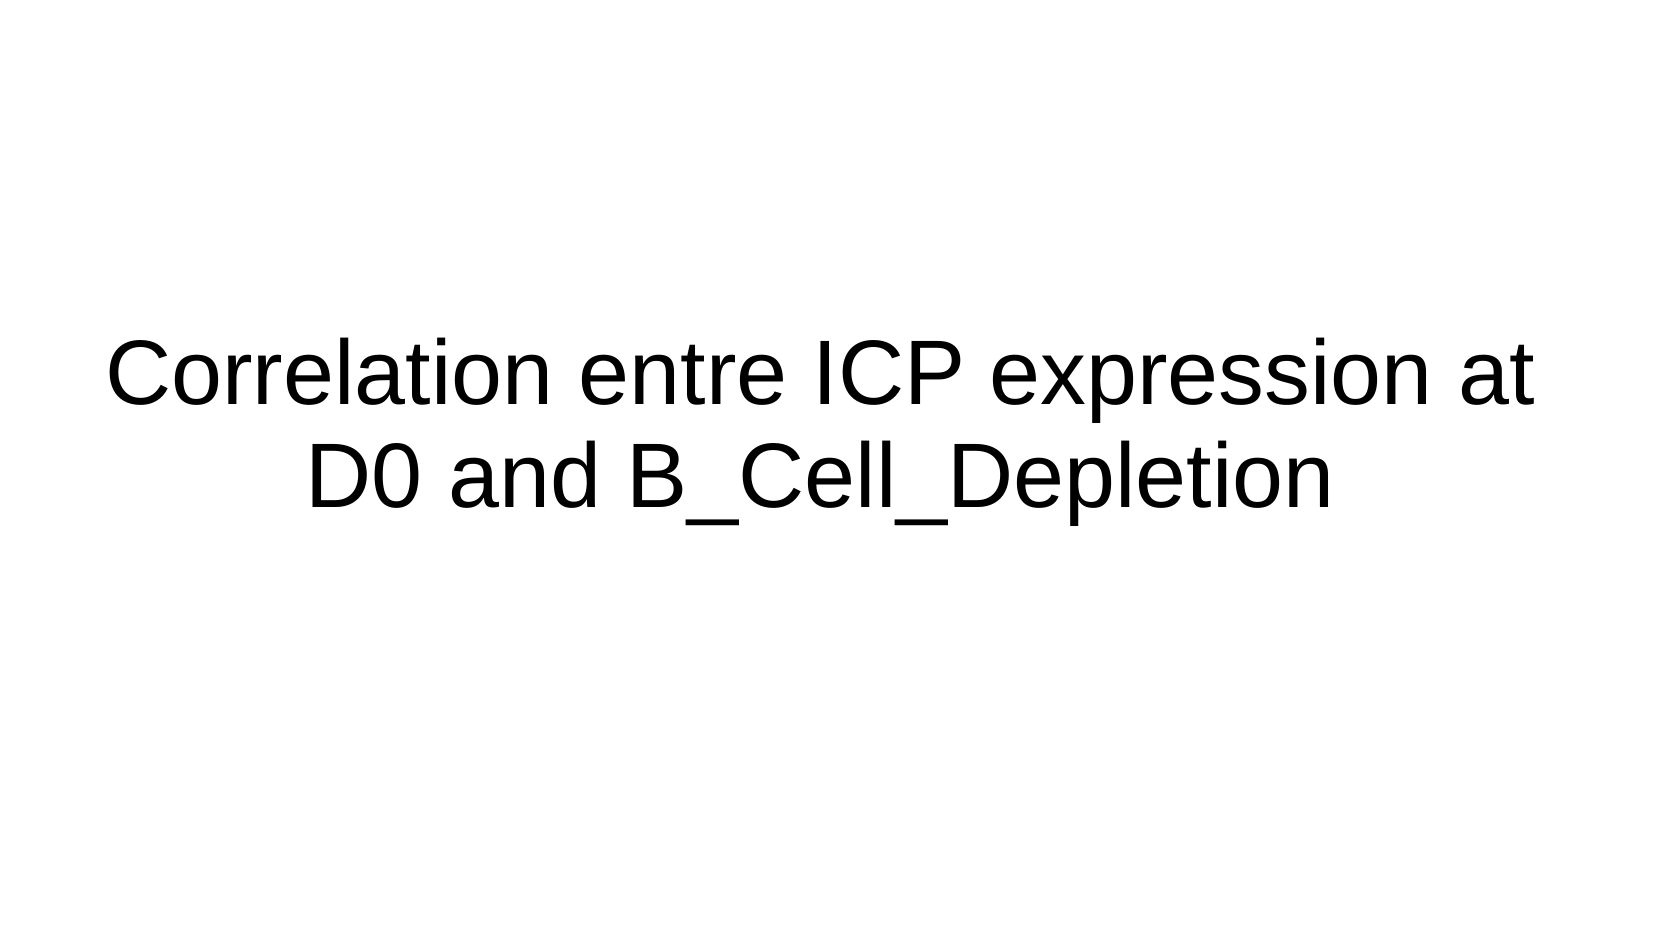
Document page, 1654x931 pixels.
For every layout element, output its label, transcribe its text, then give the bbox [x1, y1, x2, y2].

title Correlation entre ICP expression at D0 and B_Cell_Depletion [76, 321, 1566, 527]
